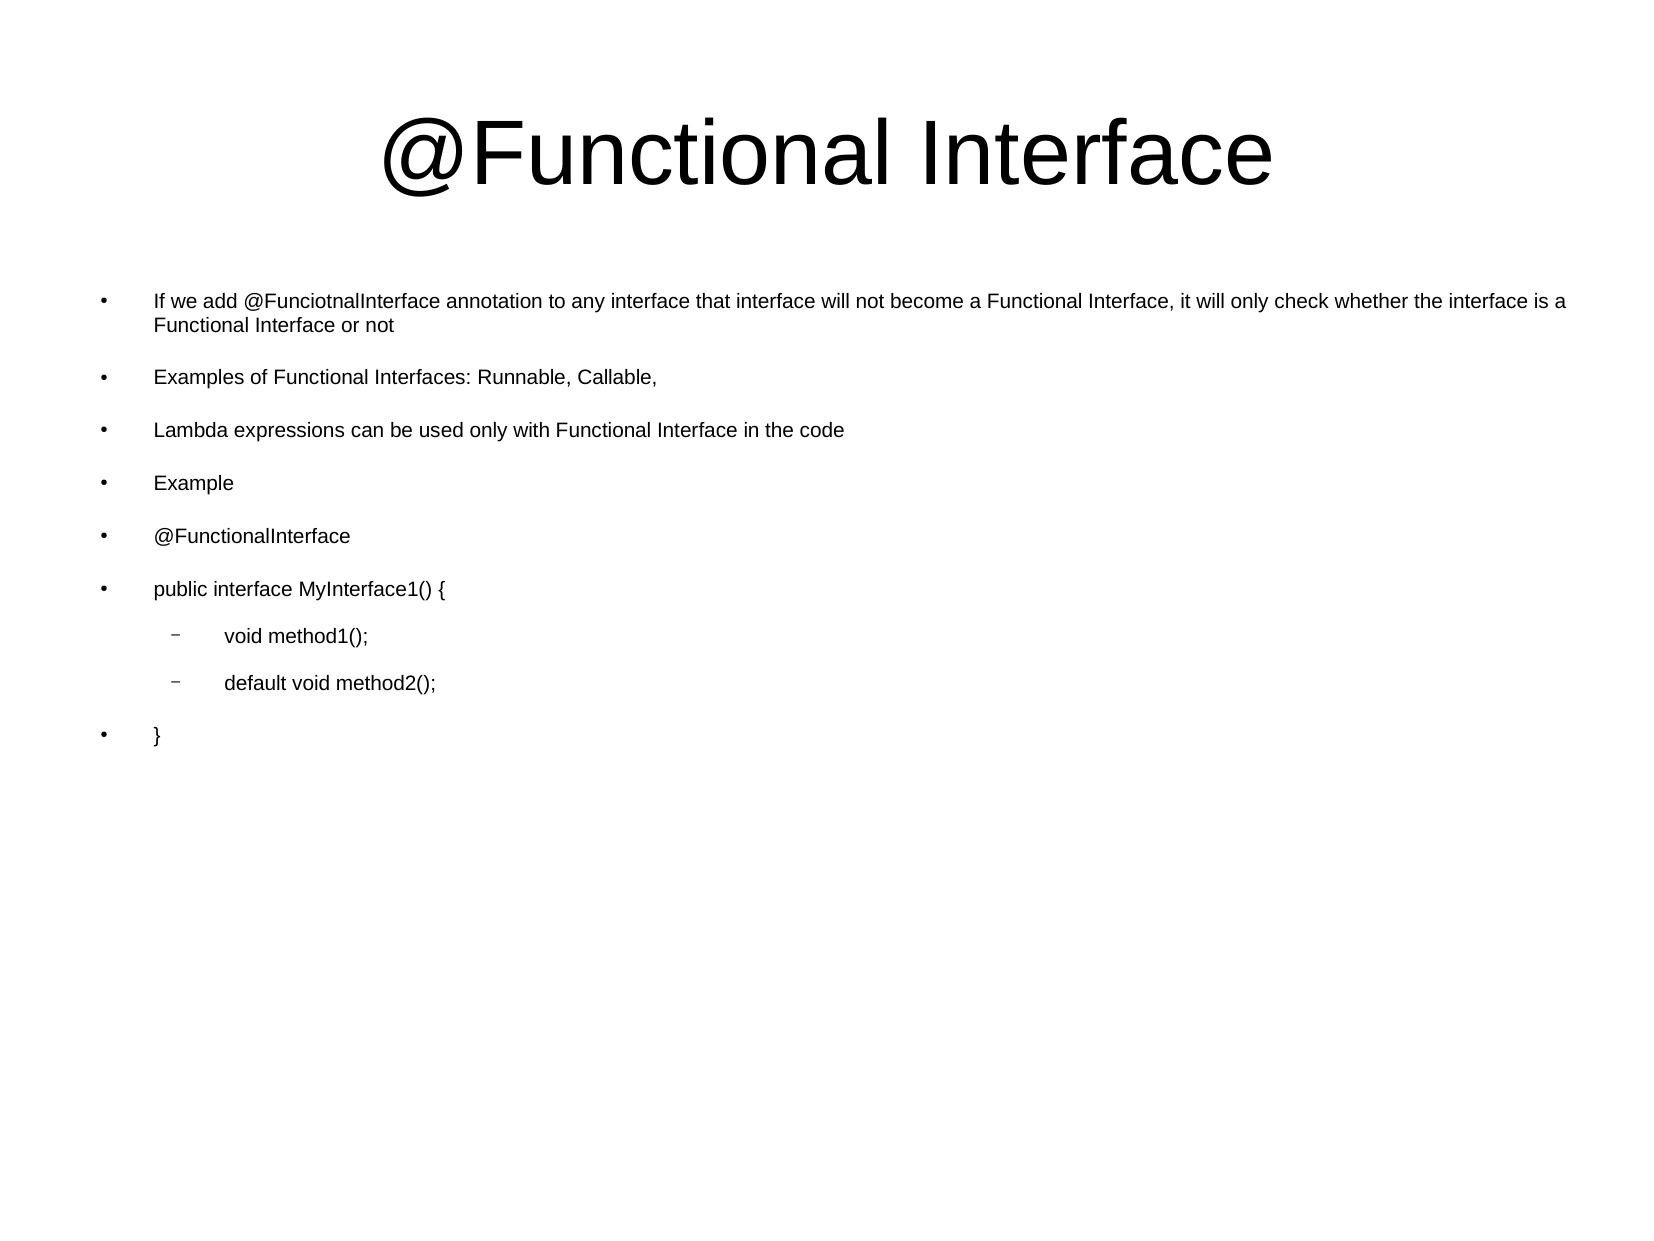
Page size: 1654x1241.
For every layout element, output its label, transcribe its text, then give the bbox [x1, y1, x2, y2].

title @Functional Interface [82, 49, 1571, 257]
list If we add @FunciotnalInterface annotation to any interface that interface will not become a Functional Interface, it will only check whether the interface is a Functional Interface or not Examples of Functional Interfaces: Runnable, Callable, Lambda expressions can be used only with Functional Interface in the code Example @FunctionalInterface public interface MyInterface1() { void method1(); default void method2(); } [82, 290, 1576, 1220]
